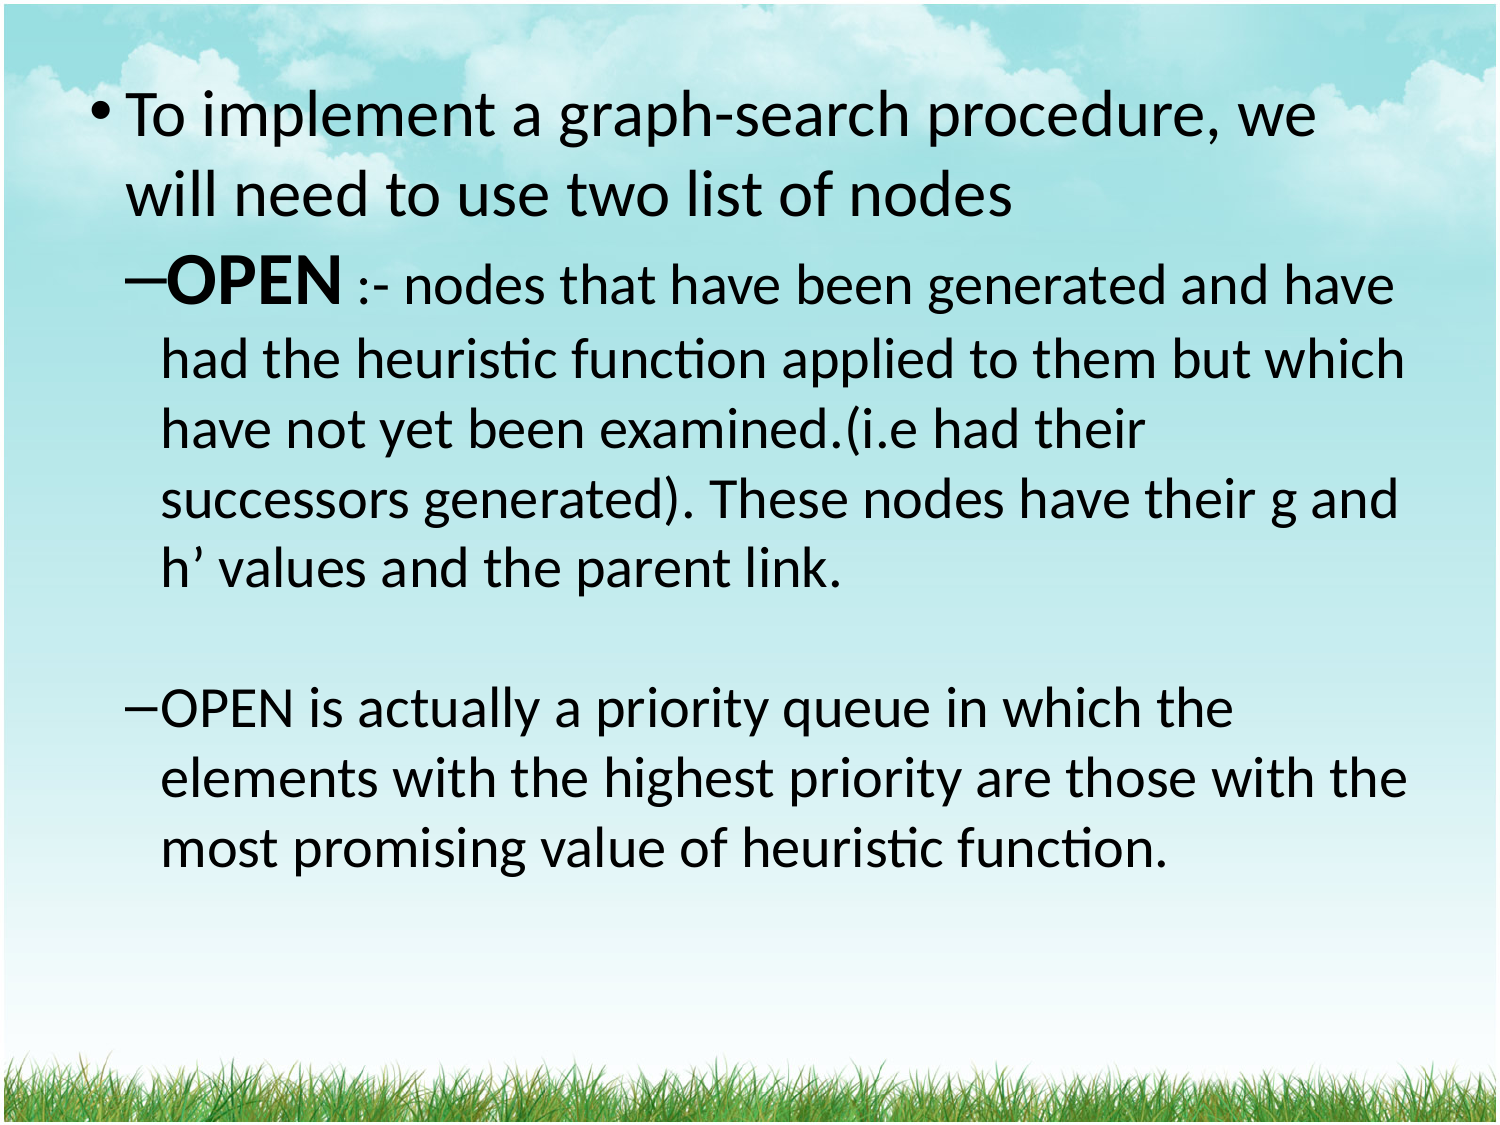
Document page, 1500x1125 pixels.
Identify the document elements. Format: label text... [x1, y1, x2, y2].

text_box To implement a graph-search procedure, we will need to use two list of nodes OPEN :- nodes that have been generated and have had the heuristic function applied to them but which have not yet been examined.(i.e had their successors generated). These nodes have their g and h’ values and the parent link. OPEN is actually a priority queue in which the elements with the highest priority are those with the most promising value of heuristic function. [75, 62, 1425, 1005]
picture [0, 0, 1500, 1125]
